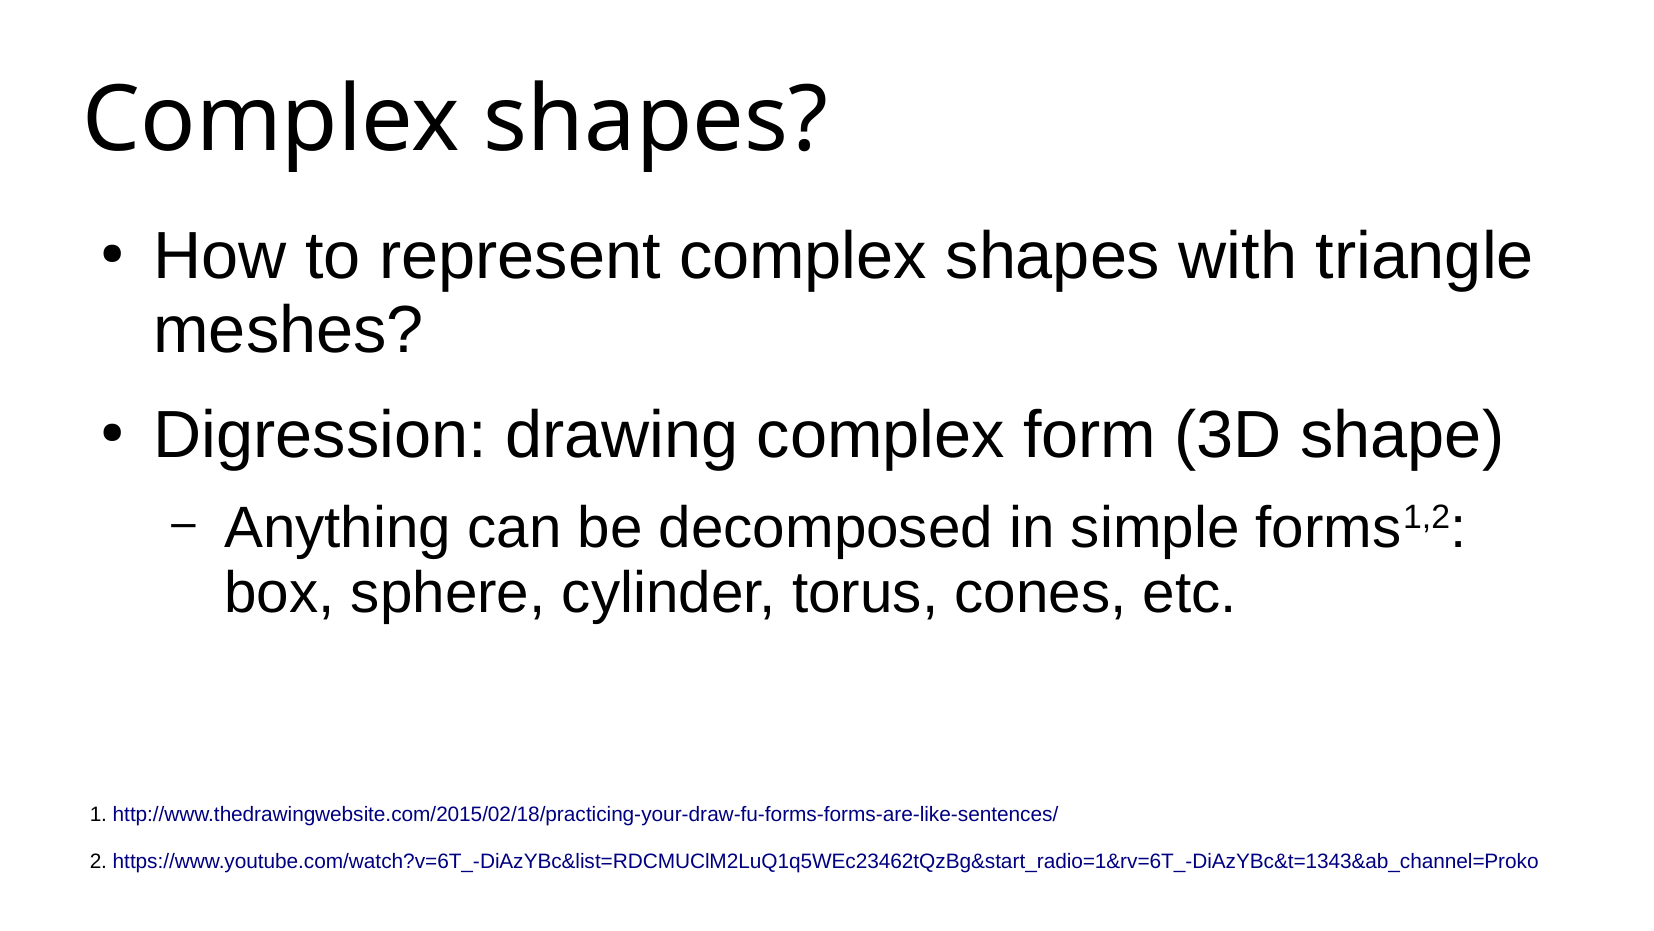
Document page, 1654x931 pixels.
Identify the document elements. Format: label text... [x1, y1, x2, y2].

text_box 1. http://www.thedrawingwebsite.com/2015/02/18/practicing-your-draw-fu-forms-forms-are-like-sentences/ 2. https://www.youtube.com/watch?v=6T_-DiAzYBc&list=RDCMUClM2LuQ1q5WEc23462tQzBg&start_radio=1&rv=6T_-DiAzYBc&t=1343&ab_channel=Proko [75, 795, 1636, 931]
title Complex shapes? [82, 37, 1571, 193]
list How to represent complex shapes with triangle meshes? Digression: drawing complex form (3D shape) Anything can be decomposed in simple forms1,2: box, sphere, cylinder, torus, cones, etc. [82, 217, 1571, 758]
